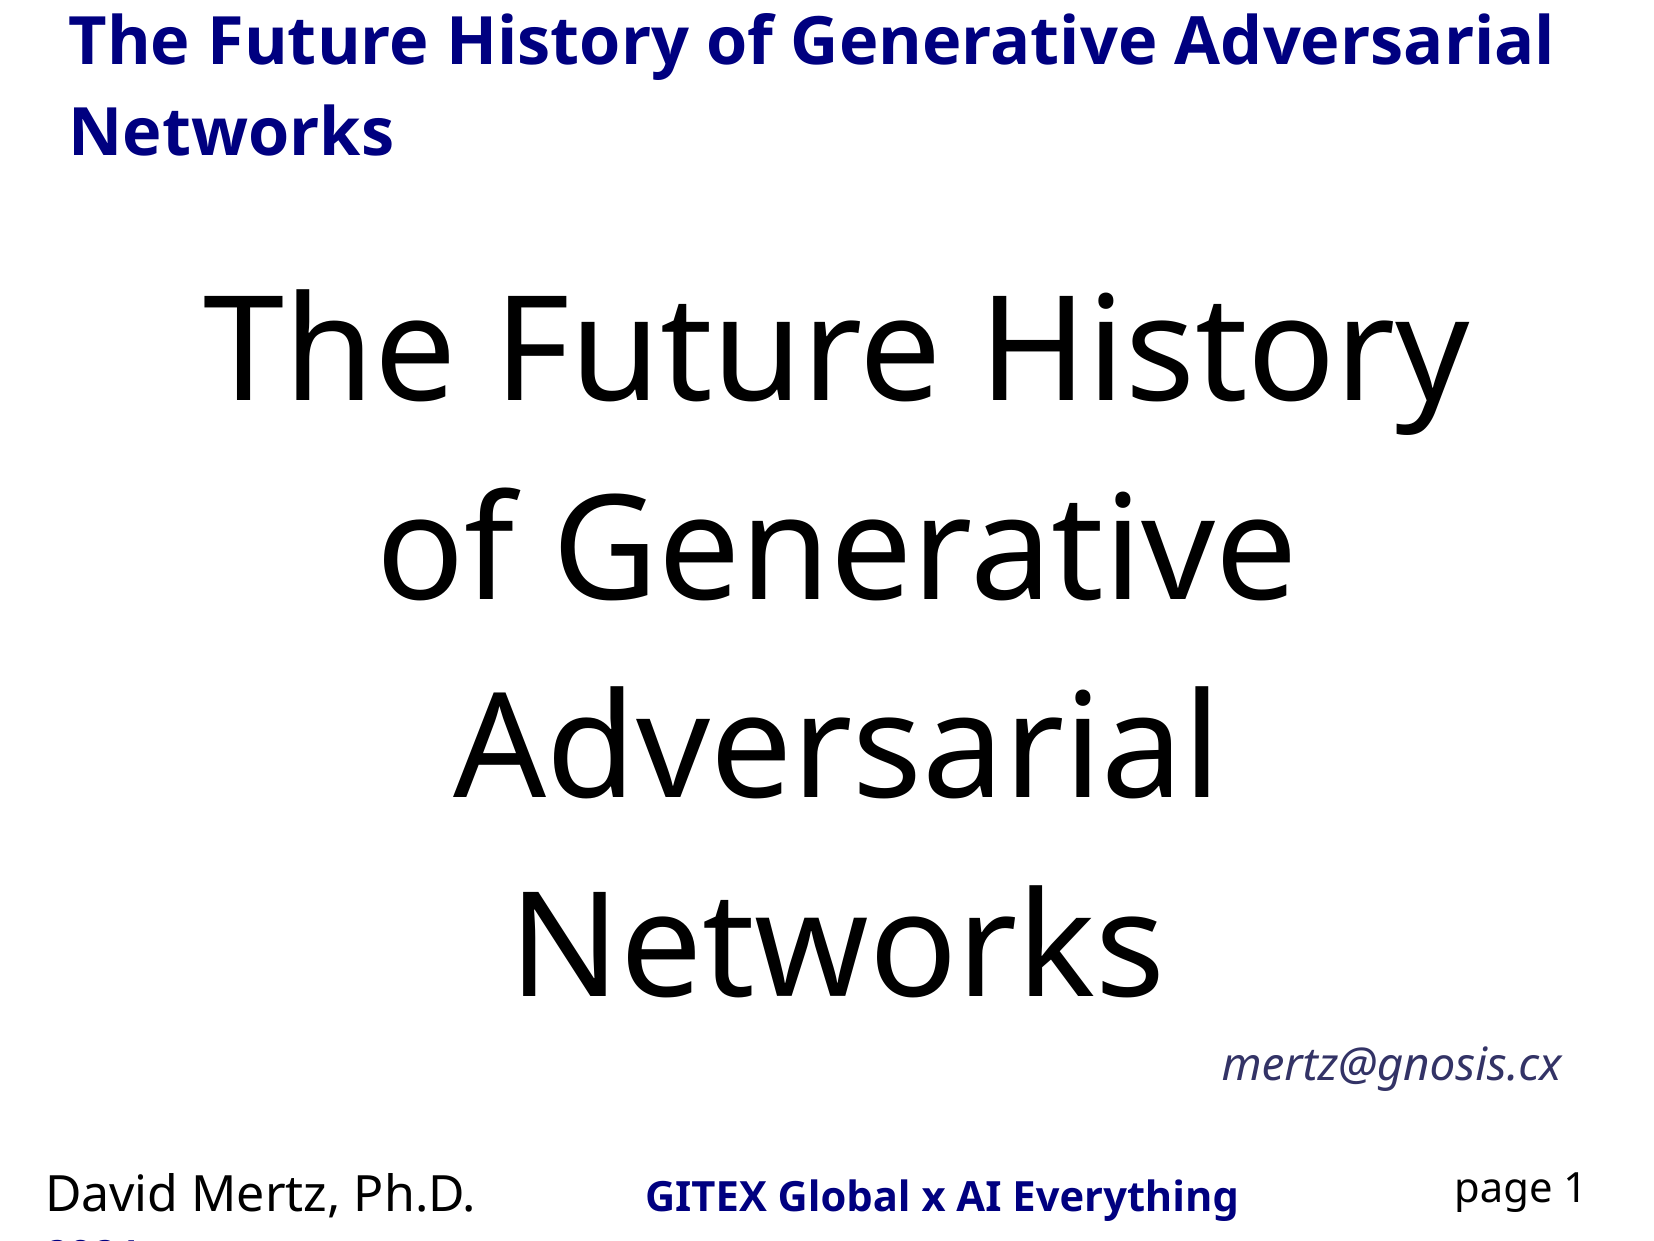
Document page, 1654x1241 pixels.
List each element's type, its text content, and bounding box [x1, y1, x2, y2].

text_box mertz@gnosis.cx [1206, 1024, 1593, 1096]
list The Future History of Generative Adversarial Networks [12, 244, 1588, 981]
